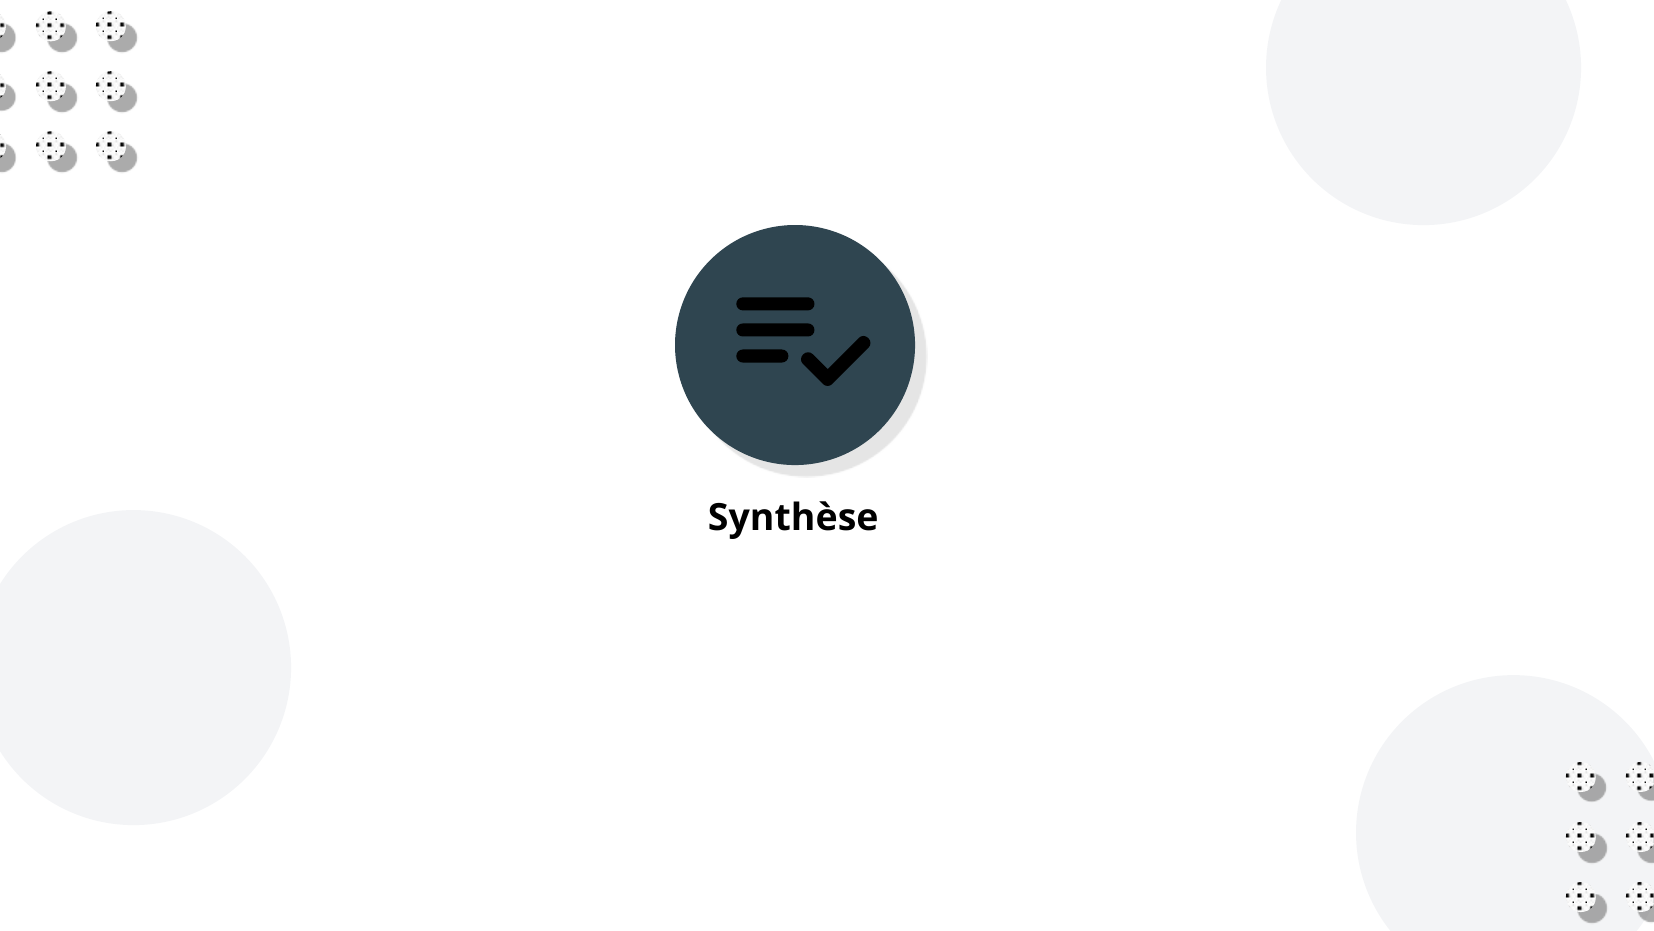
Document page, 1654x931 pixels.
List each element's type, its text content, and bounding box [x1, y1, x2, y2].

picture [1625, 881, 1654, 912]
picture [95, 131, 127, 162]
picture [35, 71, 66, 102]
text_box [675, 225, 916, 466]
picture [720, 255, 883, 418]
picture [1625, 821, 1654, 853]
picture [0, 134, 7, 159]
picture [1565, 761, 1596, 793]
picture [0, 14, 6, 39]
picture [95, 71, 126, 102]
picture [0, 74, 6, 99]
picture [95, 11, 126, 42]
picture [35, 131, 67, 162]
picture [1565, 821, 1596, 853]
picture [35, 11, 66, 42]
picture [1565, 882, 1596, 913]
text_box Synthèse [669, 483, 918, 554]
picture [1625, 761, 1654, 792]
